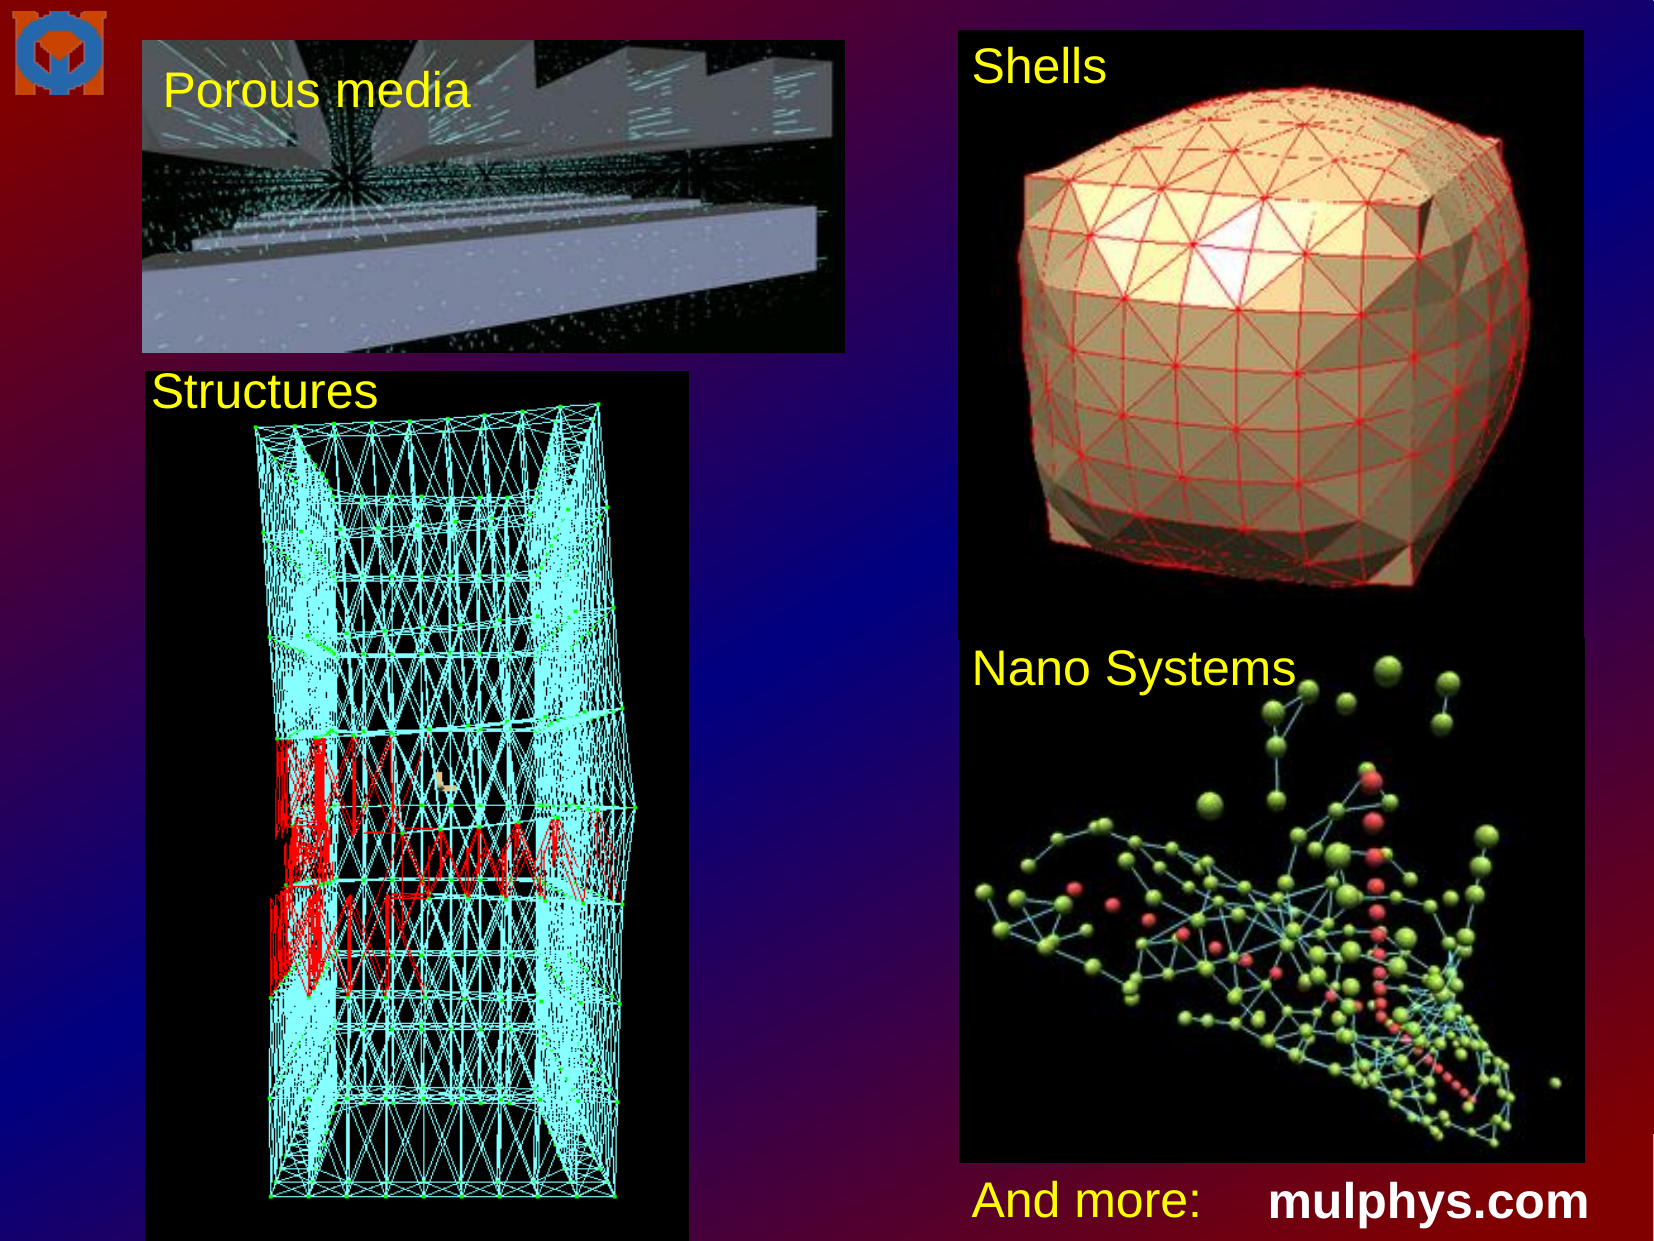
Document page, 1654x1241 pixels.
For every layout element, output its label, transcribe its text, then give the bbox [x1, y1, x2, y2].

text_box Nano Systems [971, 640, 1452, 703]
text_box Structures [150, 363, 631, 426]
text_box Porous media [162, 61, 643, 124]
picture [958, 30, 1585, 1164]
picture [142, 40, 845, 353]
text_box Shells [971, 38, 1452, 101]
picture [145, 371, 689, 1241]
text_box mulphys.com [1267, 1173, 1654, 1239]
text_box And more: [971, 1172, 1452, 1235]
picture [11, 11, 110, 95]
